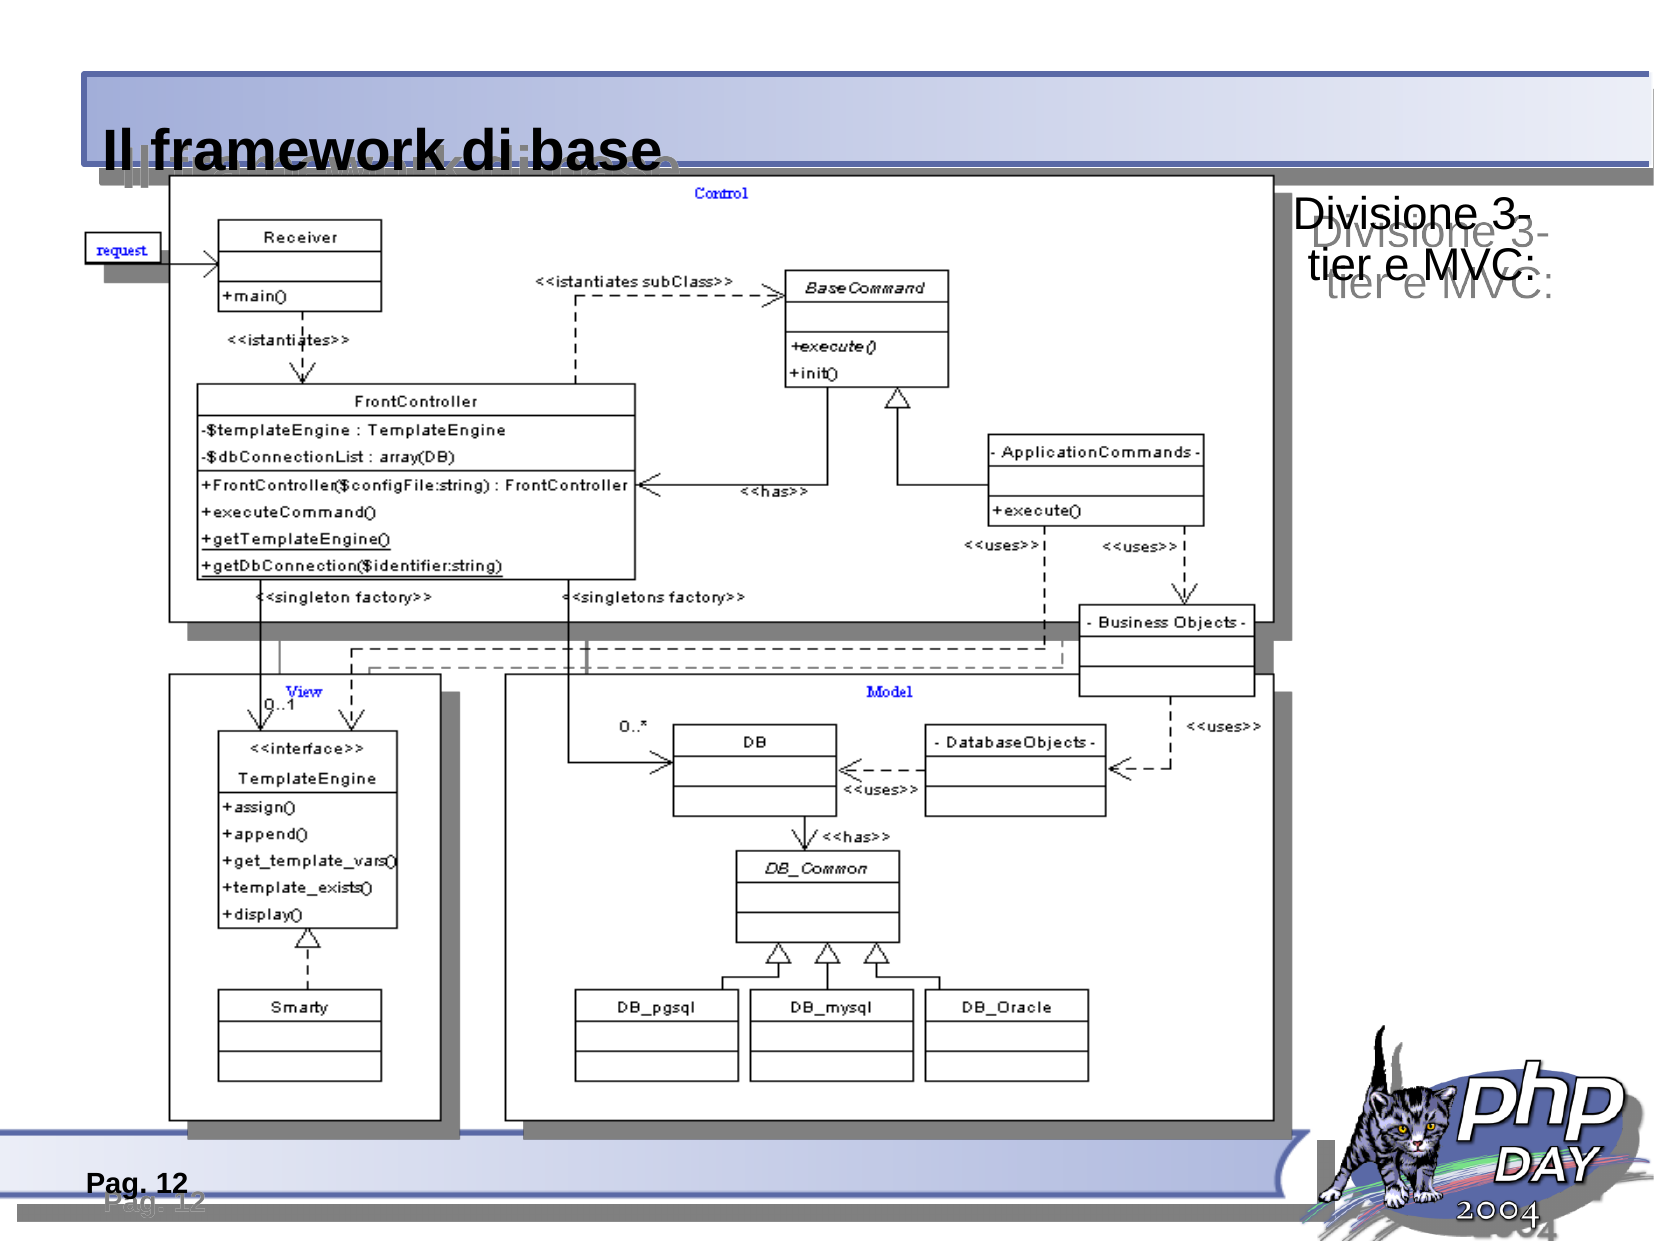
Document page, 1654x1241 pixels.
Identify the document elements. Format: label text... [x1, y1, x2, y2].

text_box Divisione 3-tier e MVC: [1300, 187, 1624, 447]
picture [110, 1195, 117, 1201]
picture [126, 1180, 133, 1190]
text_box Il framework di base [102, 85, 1394, 155]
picture [0, 150, 1652, 1233]
